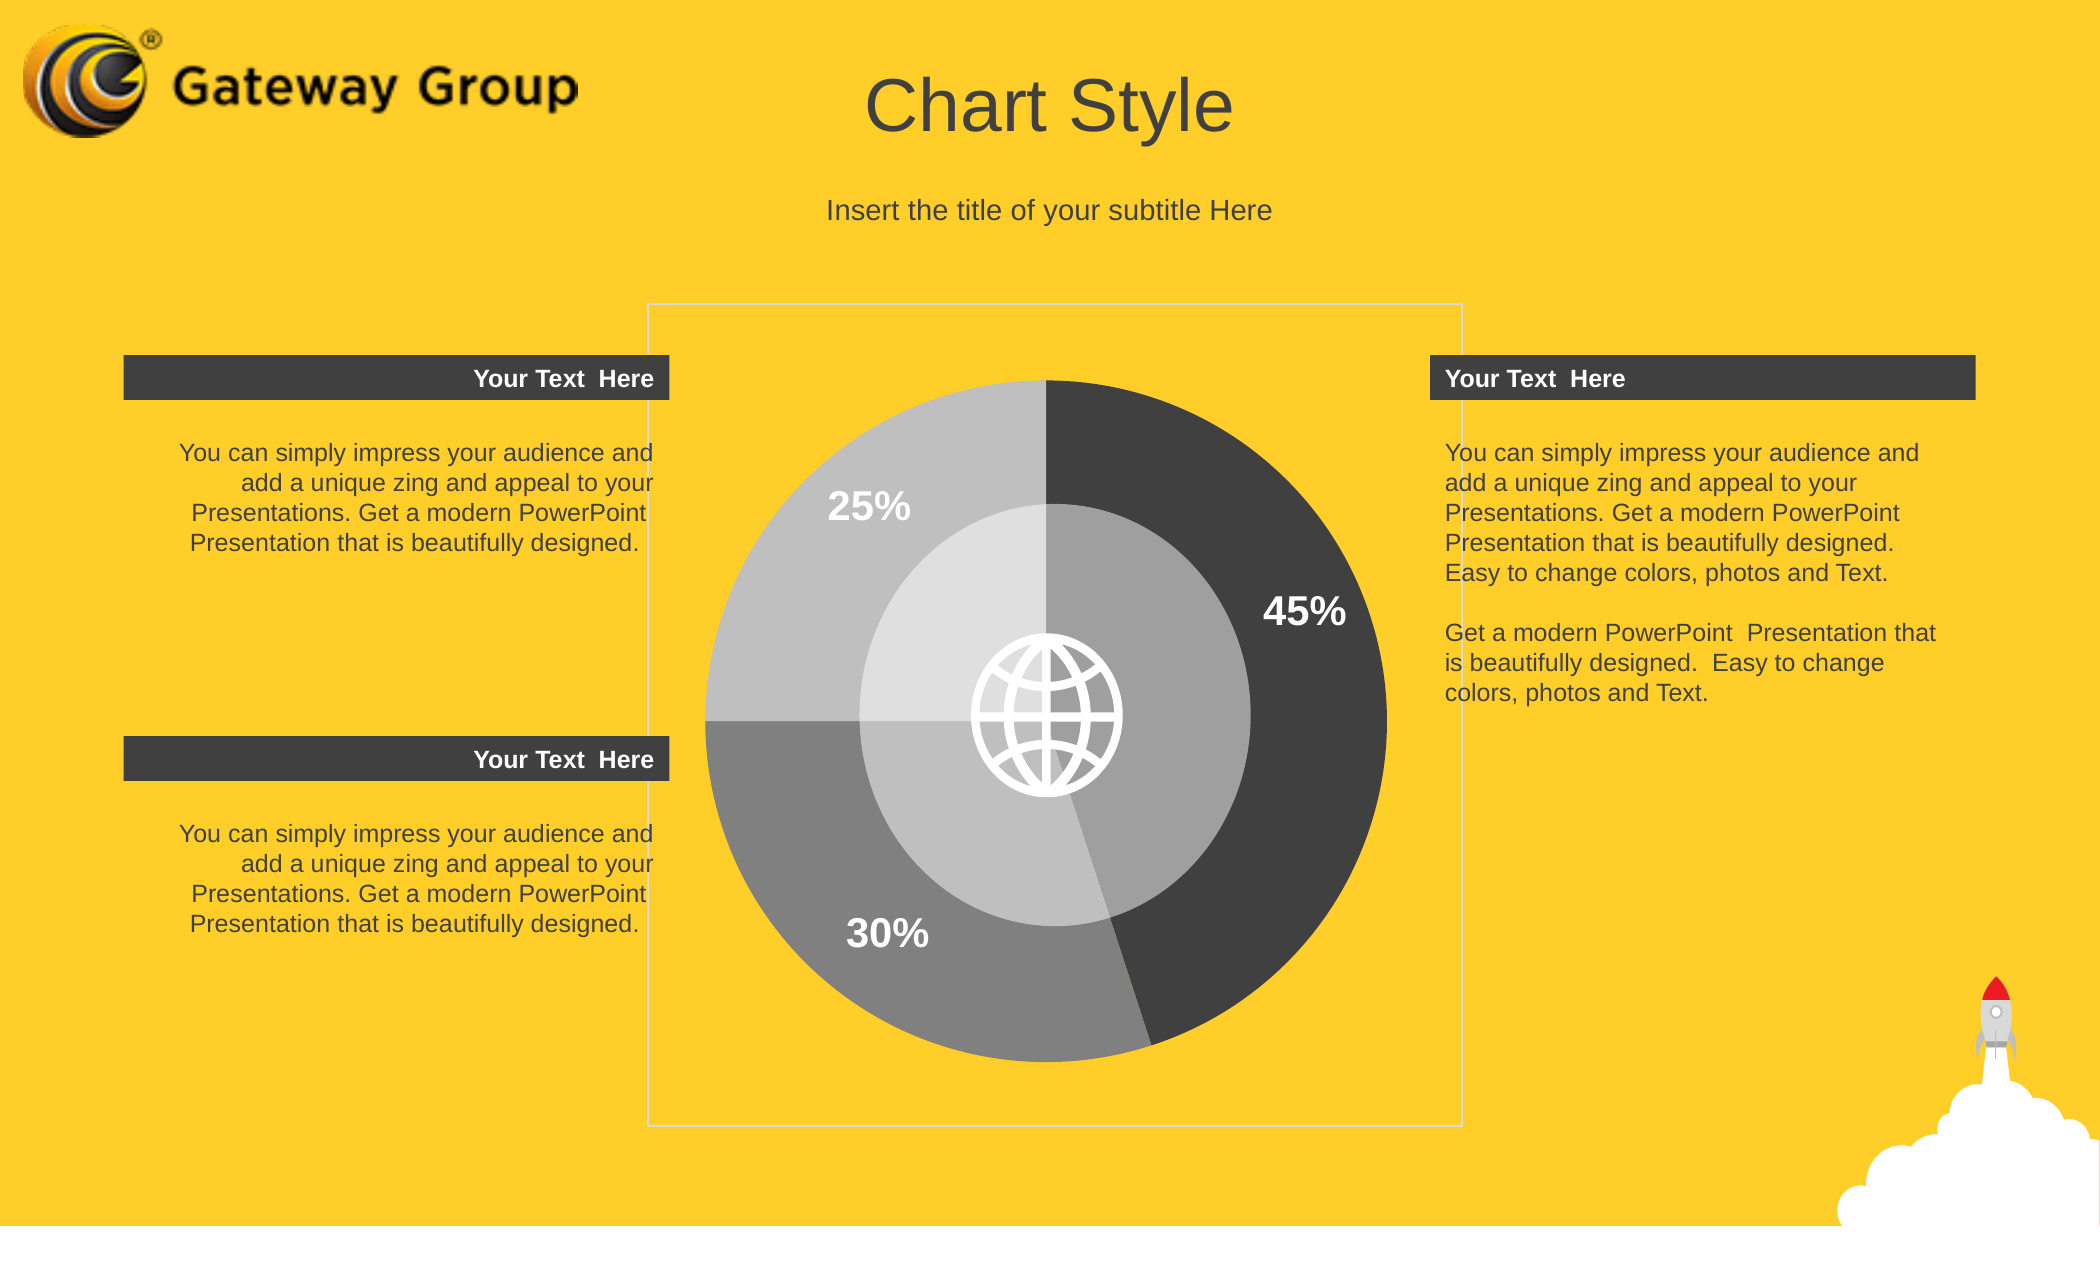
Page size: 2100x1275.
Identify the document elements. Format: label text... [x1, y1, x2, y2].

text_box You can simply impress your audience and add a unique zing and appeal to your Presentations. Get a modern PowerPoint Presentation that is beautifully designed. Easy to change colors, photos and Text. Get a modern PowerPoint Presentation that is beautifully designed. Easy to change colors, photos and Text. [1430, 429, 1976, 714]
text_box Your Text Here [1430, 355, 1976, 400]
text_box You can simply impress your audience and add a unique zing and appeal to your Presentations. Get a modern PowerPoint Presentation that is beautifully designed. [123, 810, 670, 946]
text_box You can simply impress your audience and add a unique zing and appeal to your Presentations. Get a modern PowerPoint Presentation that is beautifully designed. [123, 429, 670, 565]
text_box [859, 503, 1251, 927]
text_box Your Text Here [123, 736, 670, 781]
text_box Chart Style [0, 30, 2100, 172]
chart [647, 303, 1463, 1127]
text_box 30% [796, 897, 980, 963]
text_box 25% [777, 471, 962, 537]
picture [23, 24, 578, 138]
text_box 45% [1213, 576, 1397, 642]
text_box Insert the title of your subtitle Here [0, 172, 2100, 245]
text_box Your Text Here [123, 355, 670, 400]
